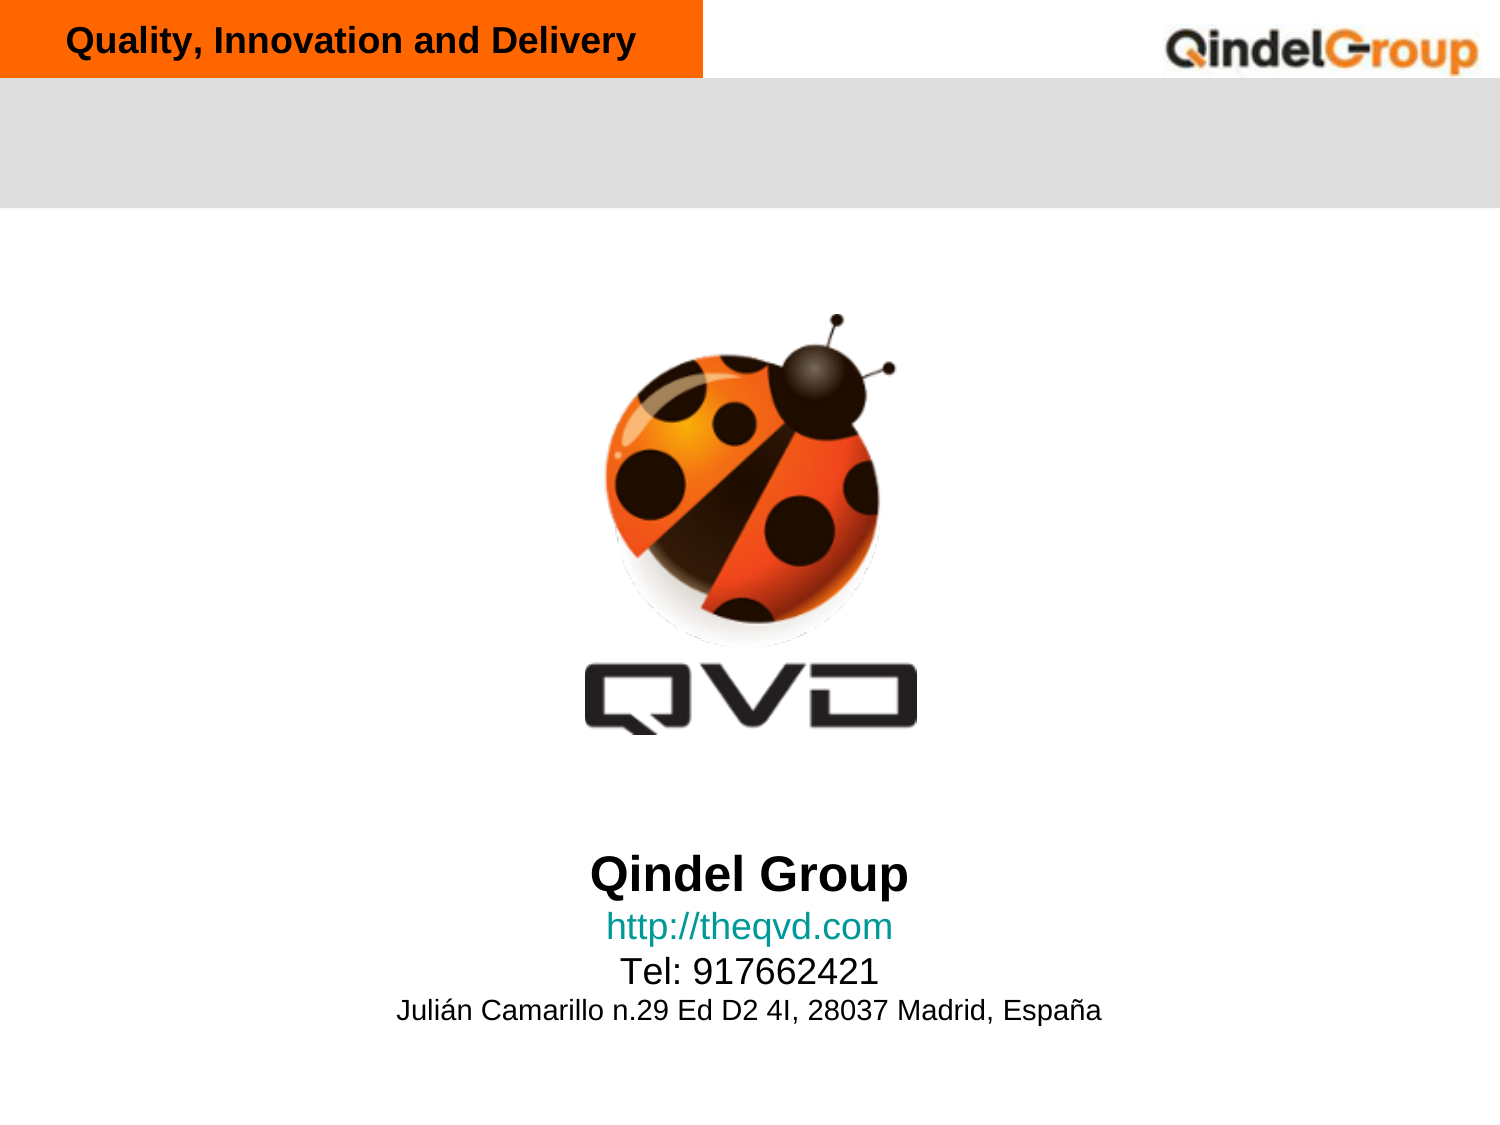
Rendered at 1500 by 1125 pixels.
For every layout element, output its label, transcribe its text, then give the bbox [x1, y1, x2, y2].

picture [585, 314, 917, 736]
picture [1163, 23, 1481, 78]
text_box Qindel Group http://theqvd.com Tel: 917662421 Julián Camarillo n.29 Ed D2 4I, 28037 Madrid, España [381, 834, 1118, 1035]
